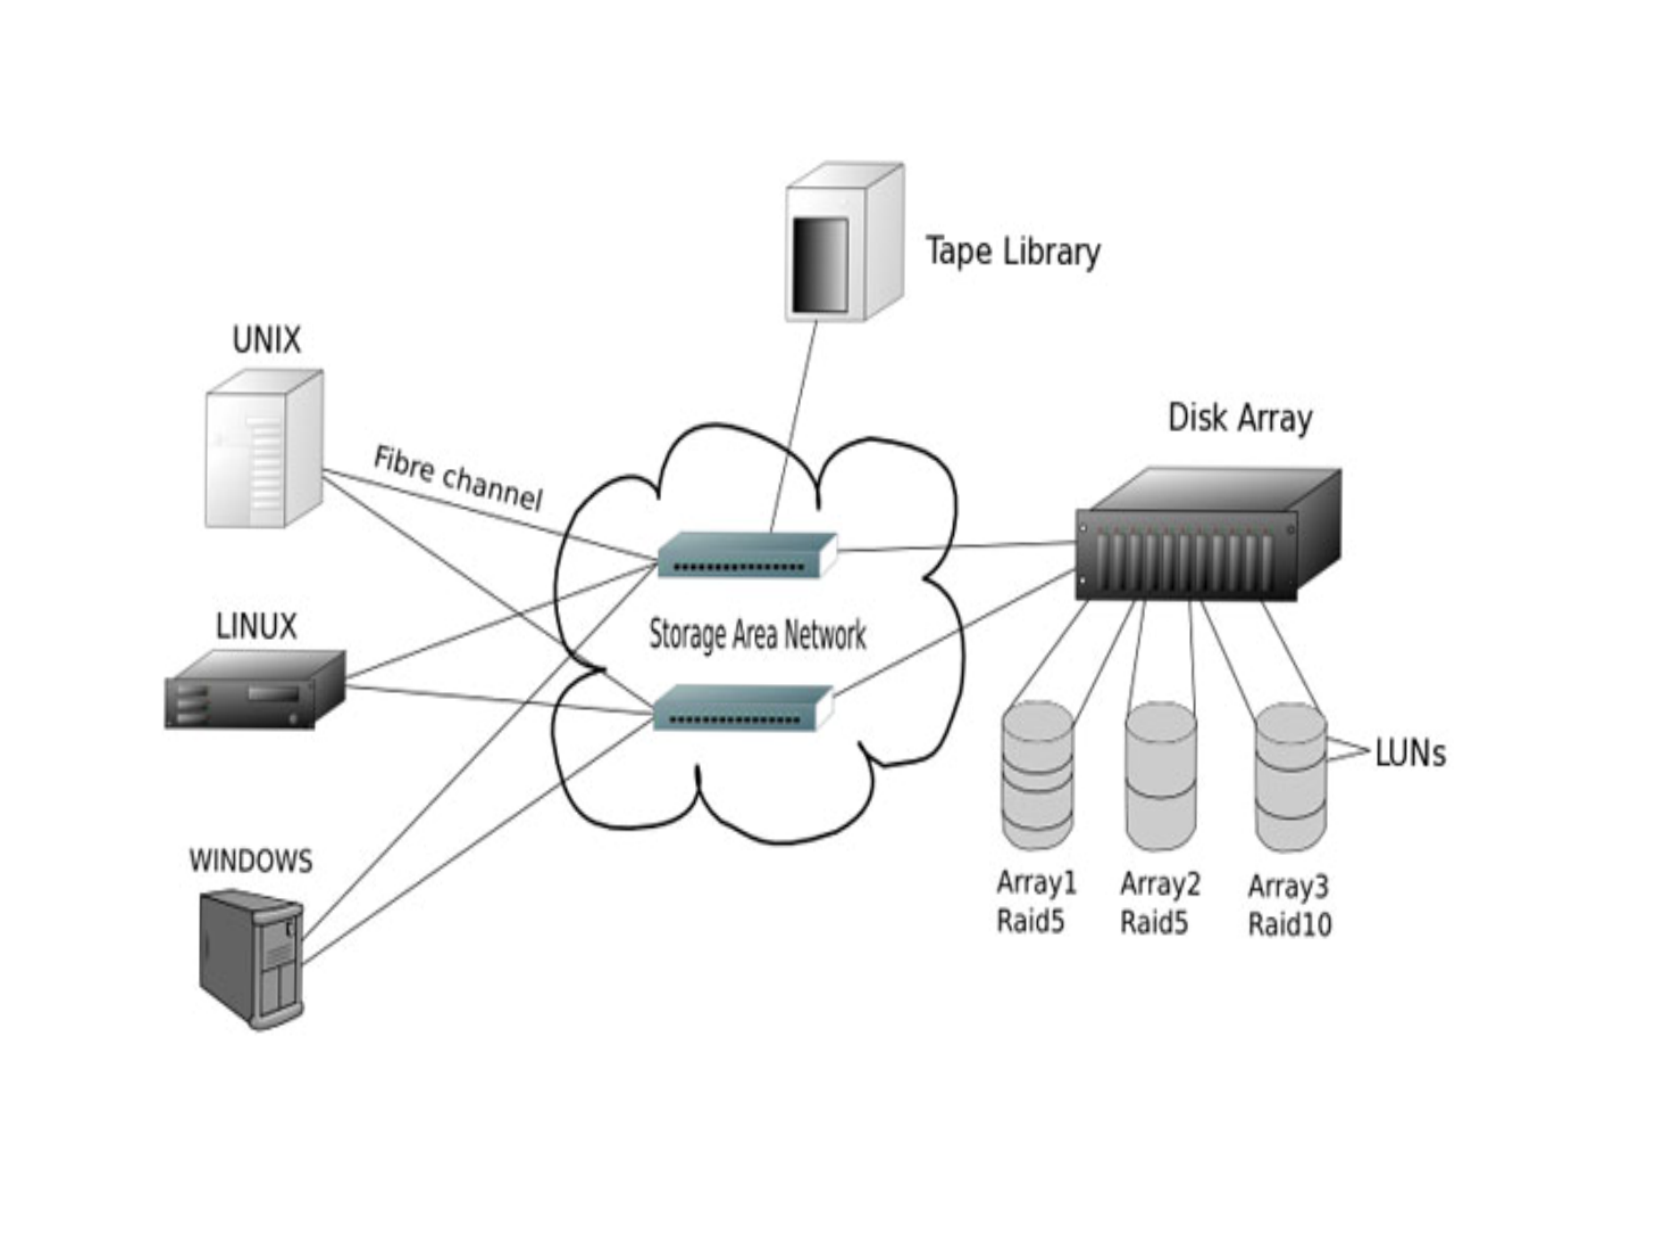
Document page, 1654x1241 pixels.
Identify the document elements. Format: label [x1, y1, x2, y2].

picture [142, 131, 1496, 1086]
